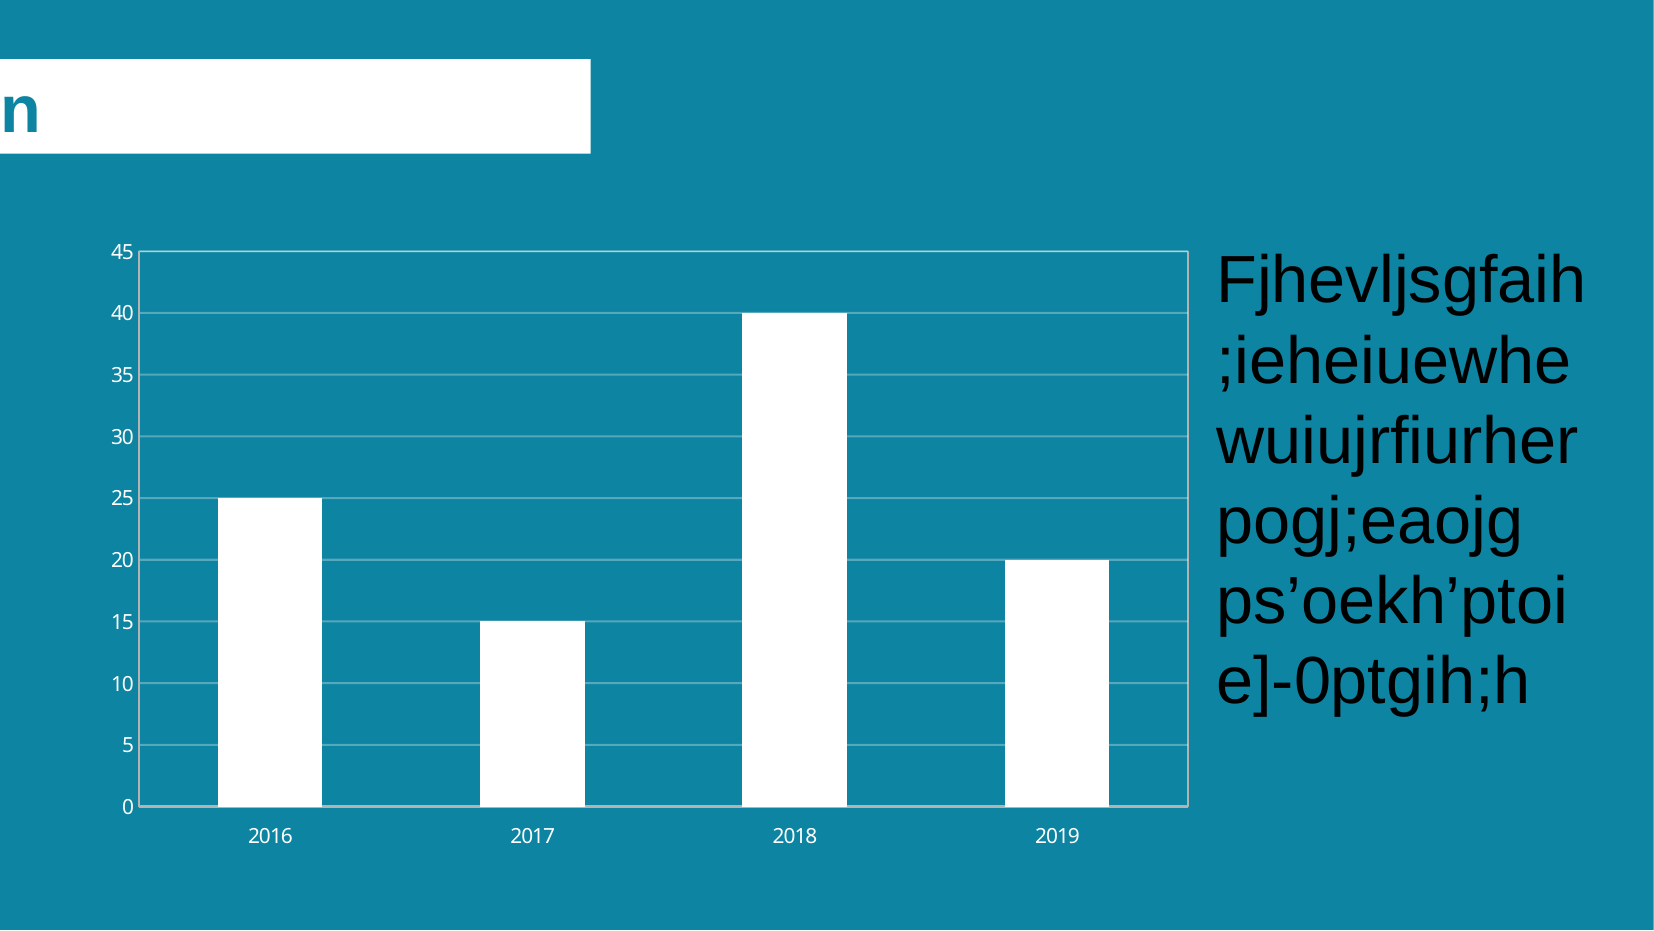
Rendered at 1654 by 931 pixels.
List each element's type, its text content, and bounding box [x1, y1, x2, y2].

title n [0, 47, 579, 166]
chart [88, 224, 1211, 863]
list Fjhevljsgfaih;ieheiuewhewuiujrfiurherpogj;eaojg ps’oekh’ptoie]-0ptgih;h [1216, 236, 1595, 827]
